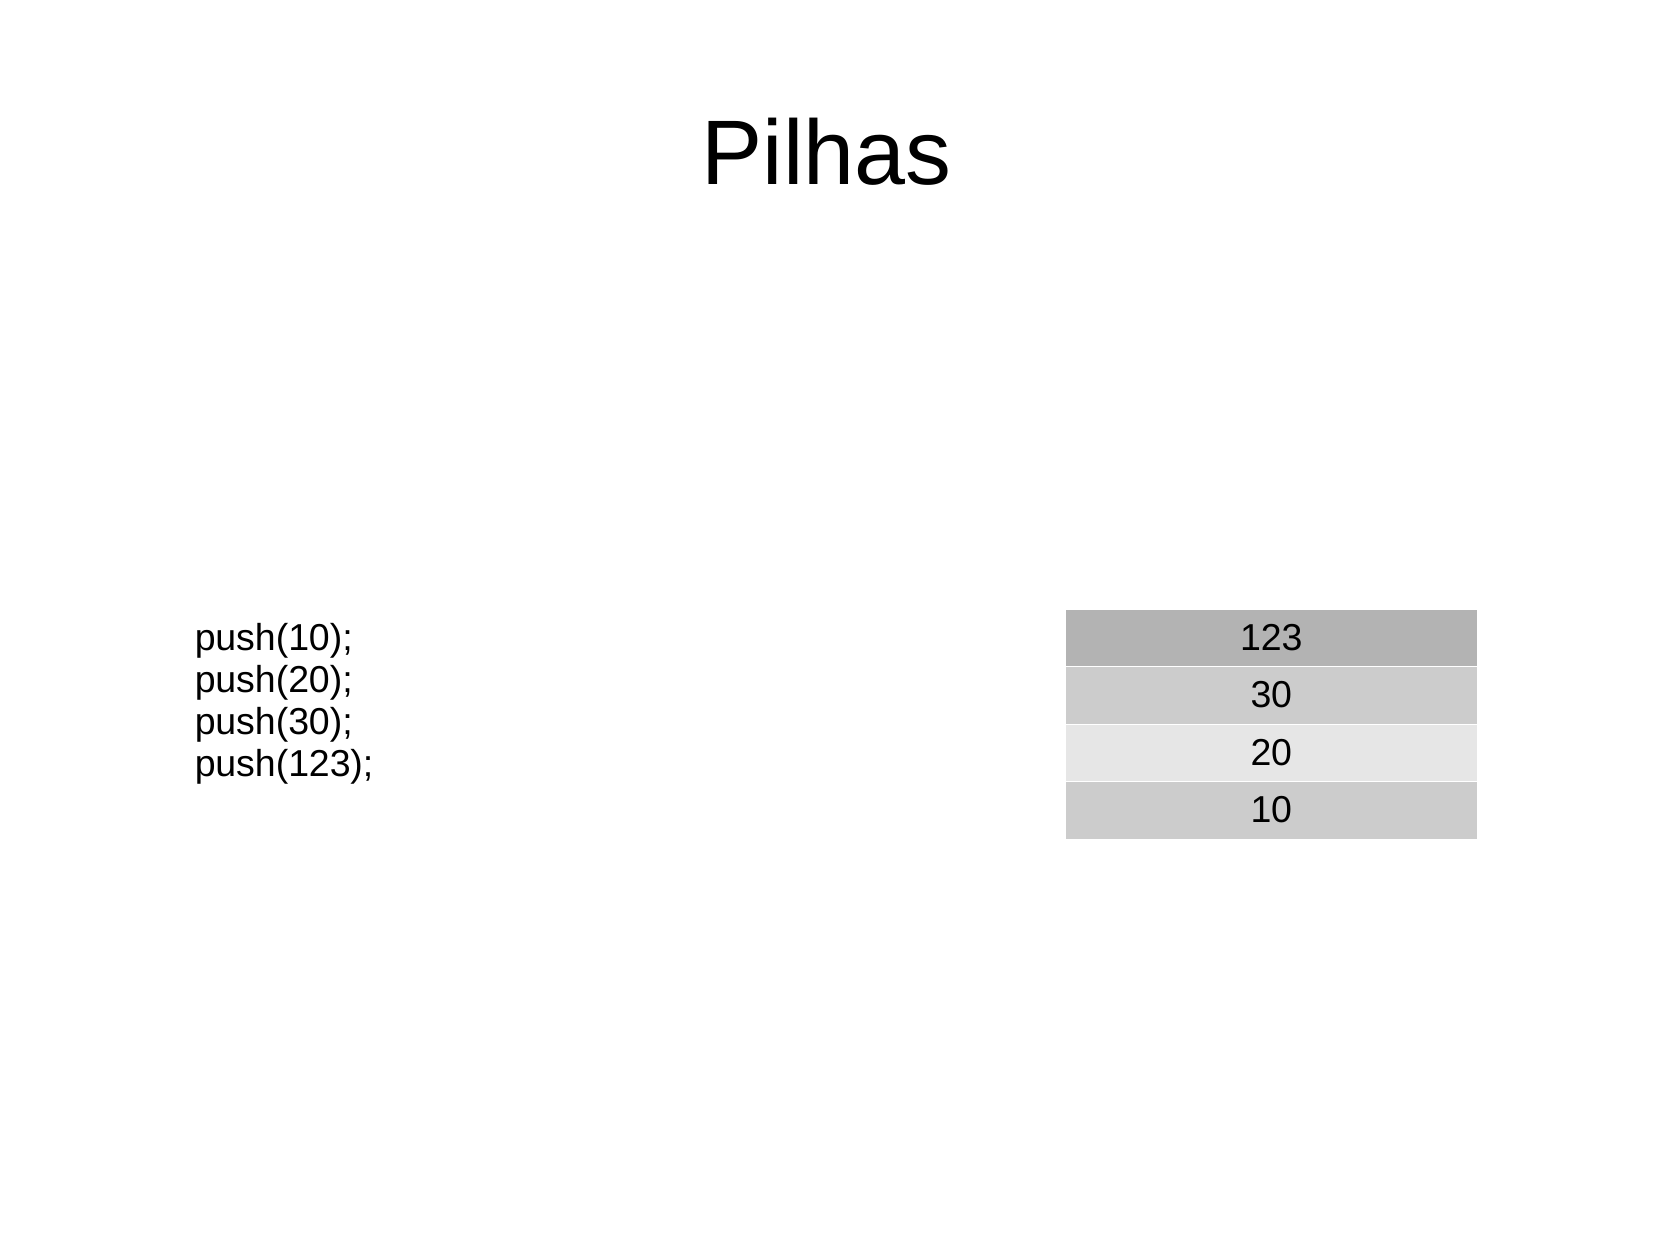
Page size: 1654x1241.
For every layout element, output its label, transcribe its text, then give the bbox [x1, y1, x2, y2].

table_cell 30 [1066, 667, 1477, 724]
text_box push(10); push(20); push(30); push(123); [180, 609, 426, 793]
table_header 123 [1066, 610, 1477, 666]
table_cell 20 [1066, 725, 1477, 781]
table_cell 10 [1066, 782, 1477, 839]
title Pilhas [82, 49, 1571, 257]
